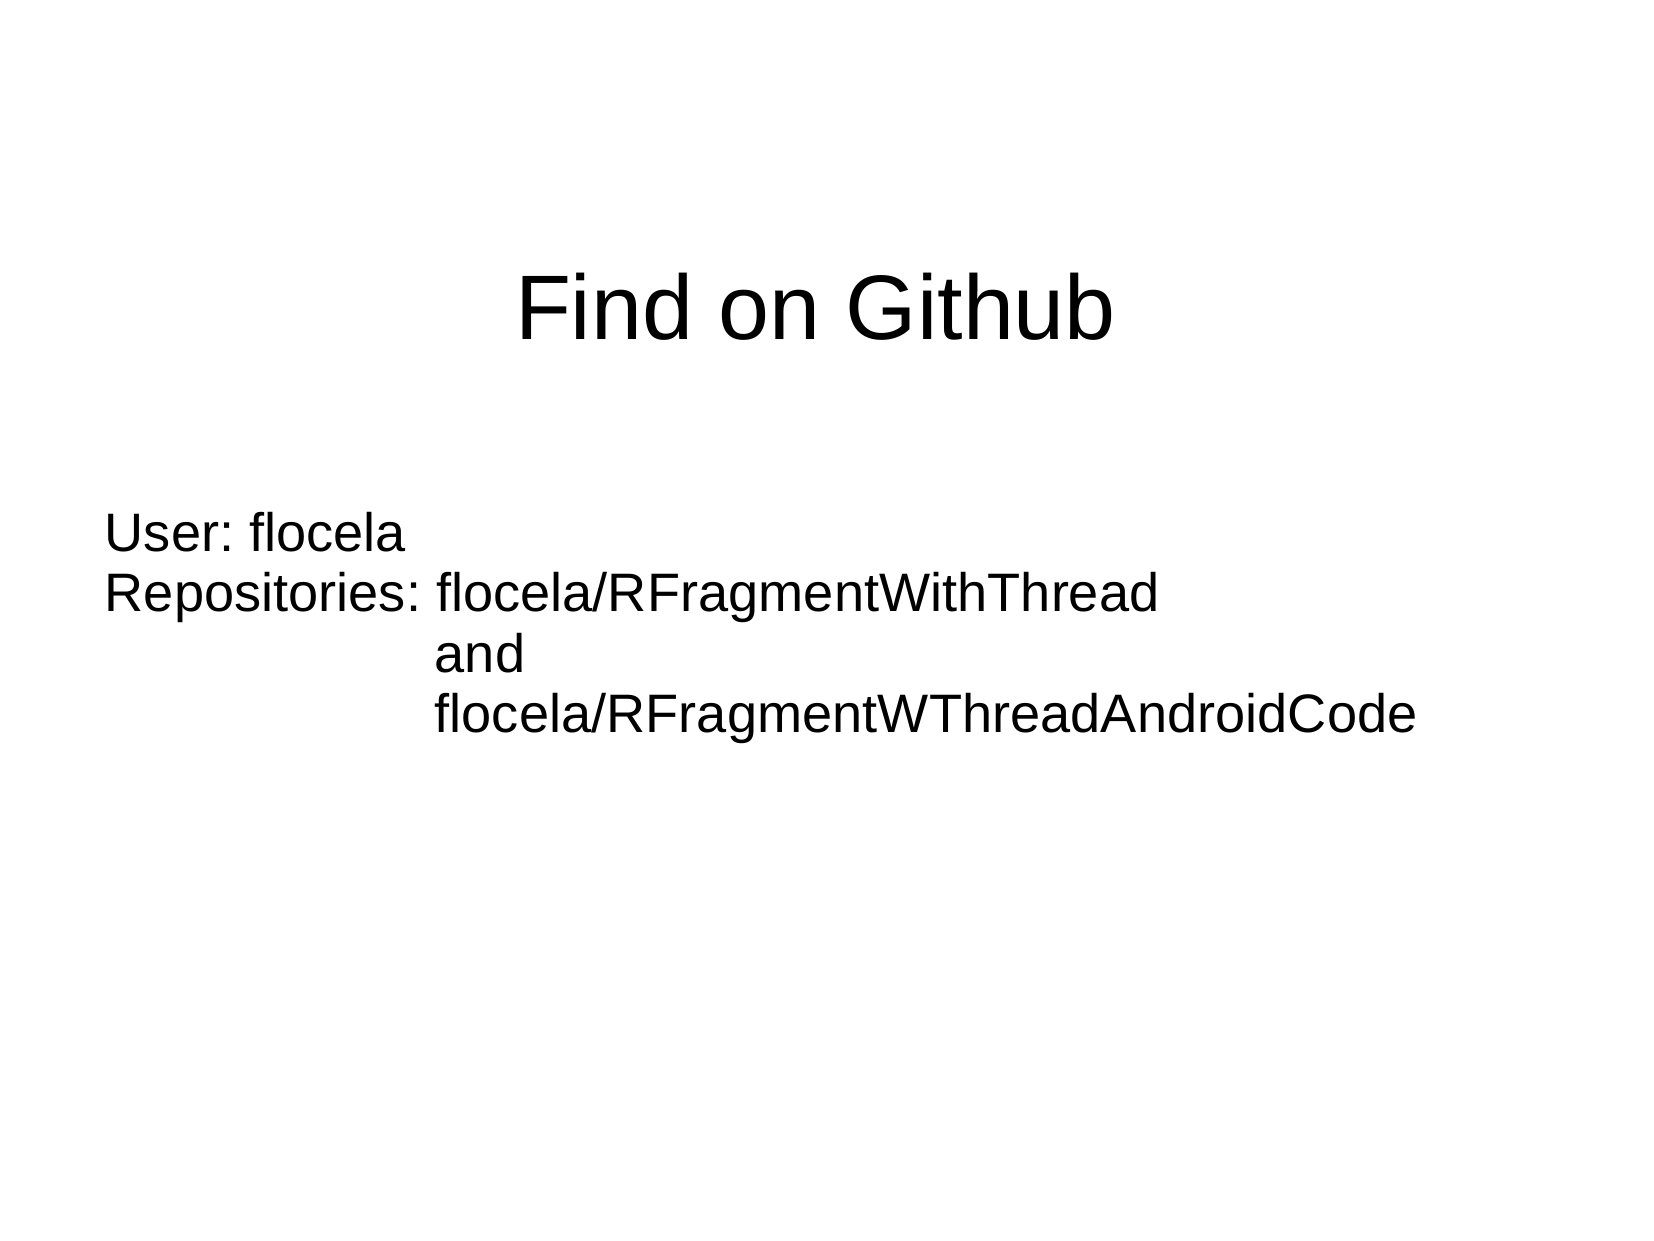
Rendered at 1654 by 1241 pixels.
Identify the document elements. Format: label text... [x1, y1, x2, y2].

title Find on Github [71, 204, 1560, 412]
text_box User: flocela Repositories: flocela/RFragmentWithThread and flocela/RFragmentWThreadAndroidCode [90, 495, 1576, 813]
